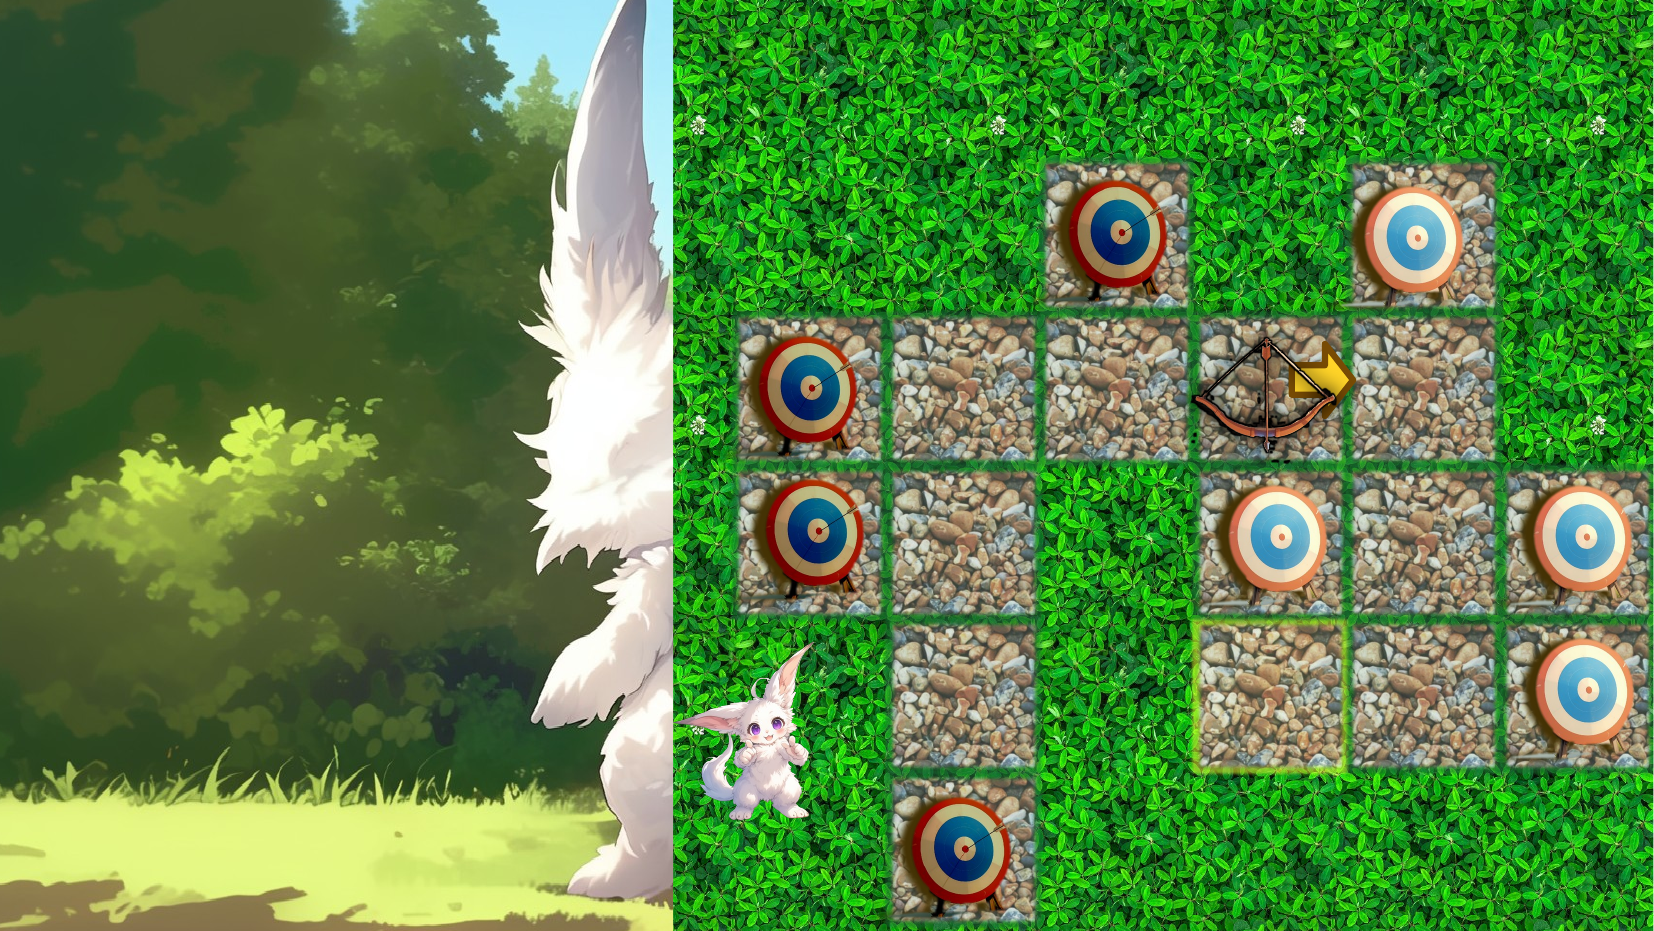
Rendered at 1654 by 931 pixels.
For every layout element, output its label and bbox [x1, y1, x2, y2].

text_box [1478, 162, 1497, 309]
picture [886, 768, 1037, 919]
text_box [1197, 315, 1497, 462]
picture [1510, 609, 1654, 760]
picture [733, 307, 891, 601]
text_box [1505, 760, 1651, 769]
text_box [737, 601, 883, 616]
picture [1508, 456, 1654, 607]
text_box [893, 919, 1037, 923]
picture [1339, 157, 1490, 308]
picture [0, 0, 854, 931]
text_box [891, 469, 1037, 616]
text_box [890, 315, 1037, 462]
text_box [1044, 316, 1190, 463]
text_box [1351, 623, 1497, 769]
picture [1190, 337, 1354, 607]
text_box [1045, 303, 1190, 309]
text_box [1201, 627, 1340, 765]
text_box [890, 623, 1037, 768]
text_box [1351, 469, 1497, 616]
text_box [674, 0, 1654, 931]
picture [1043, 152, 1194, 303]
text_box [1198, 607, 1344, 616]
